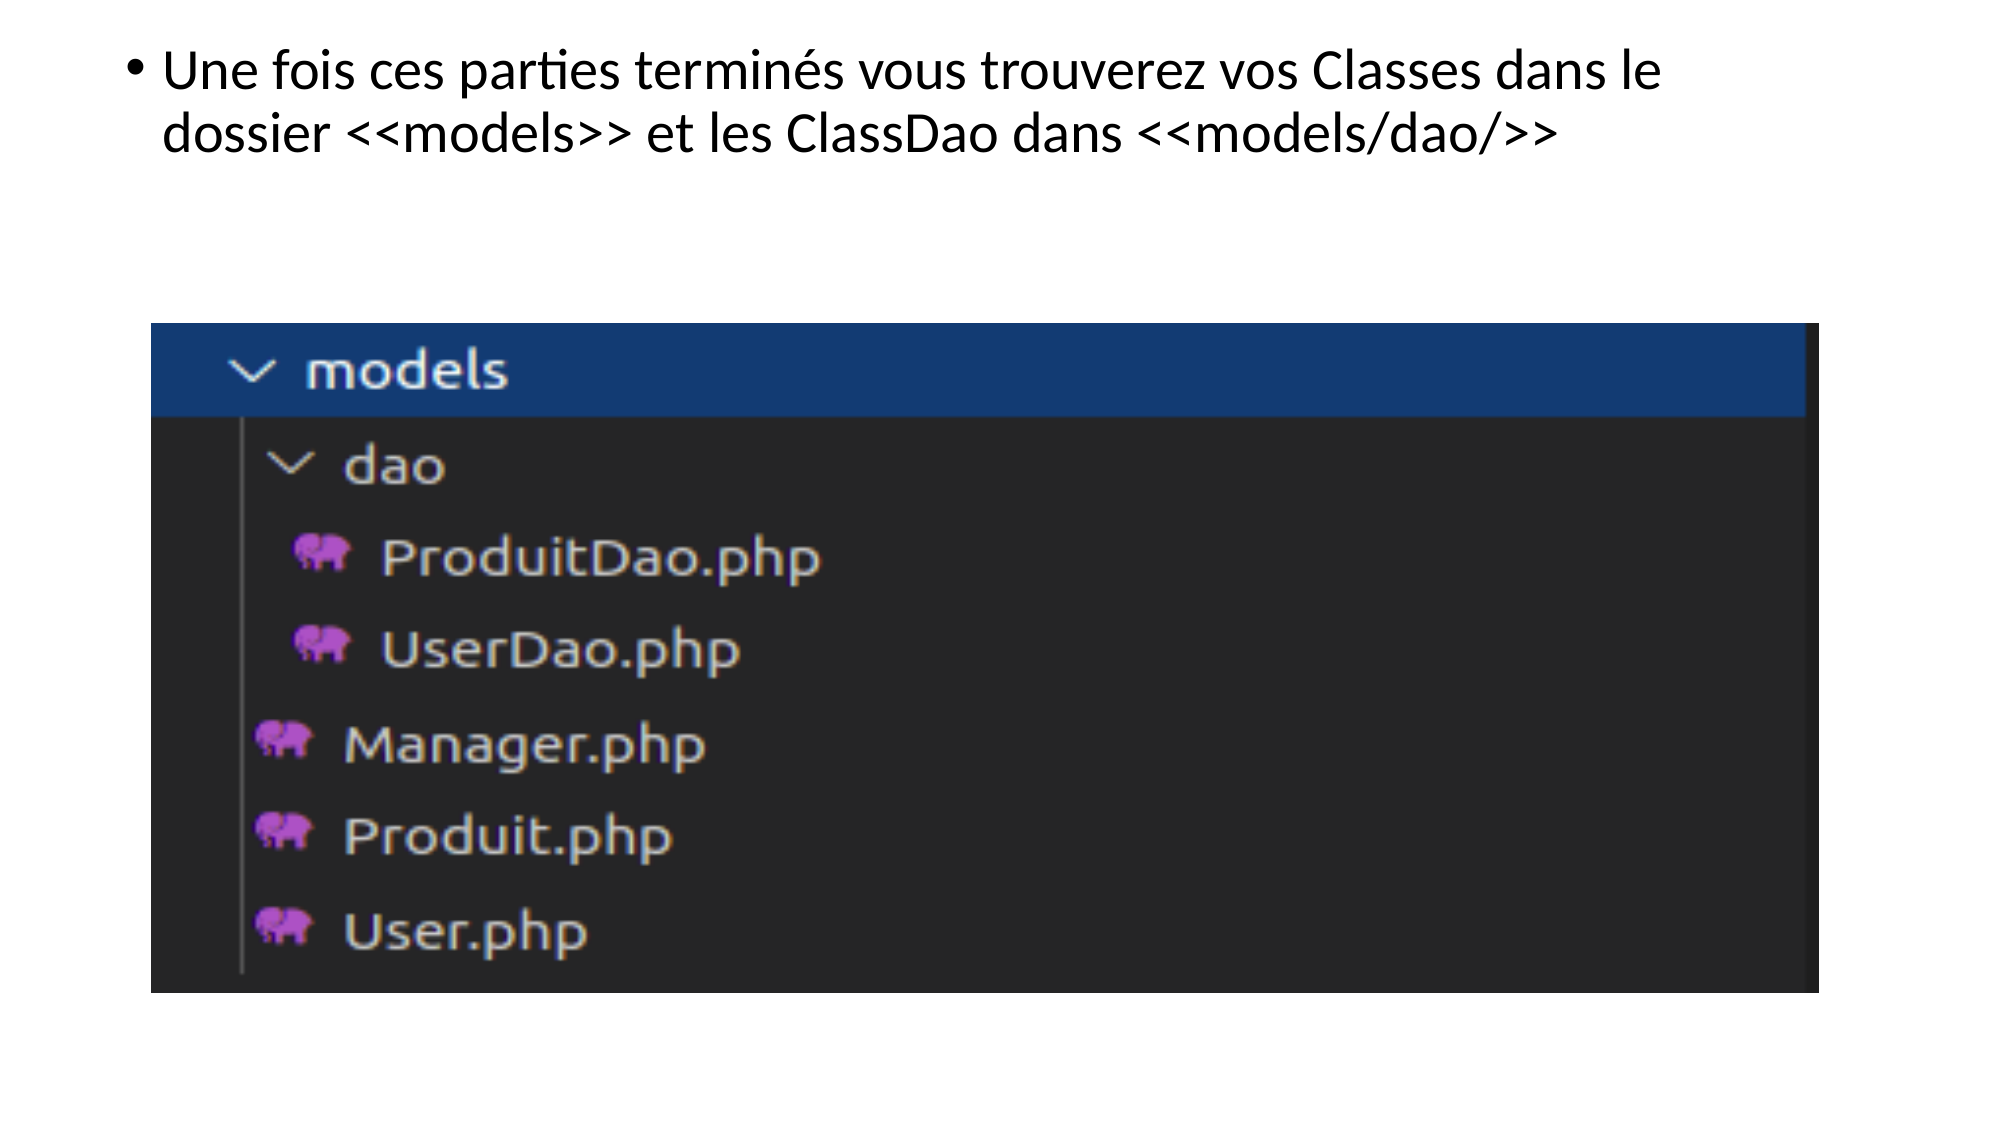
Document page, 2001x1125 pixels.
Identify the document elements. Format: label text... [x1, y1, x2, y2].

list Une fois ces parties terminés vous trouverez vos Classes dans le dossier <<models>> et les ClassDao dans <<models/dao/>> [110, 31, 1836, 1069]
picture [151, 323, 1819, 993]
